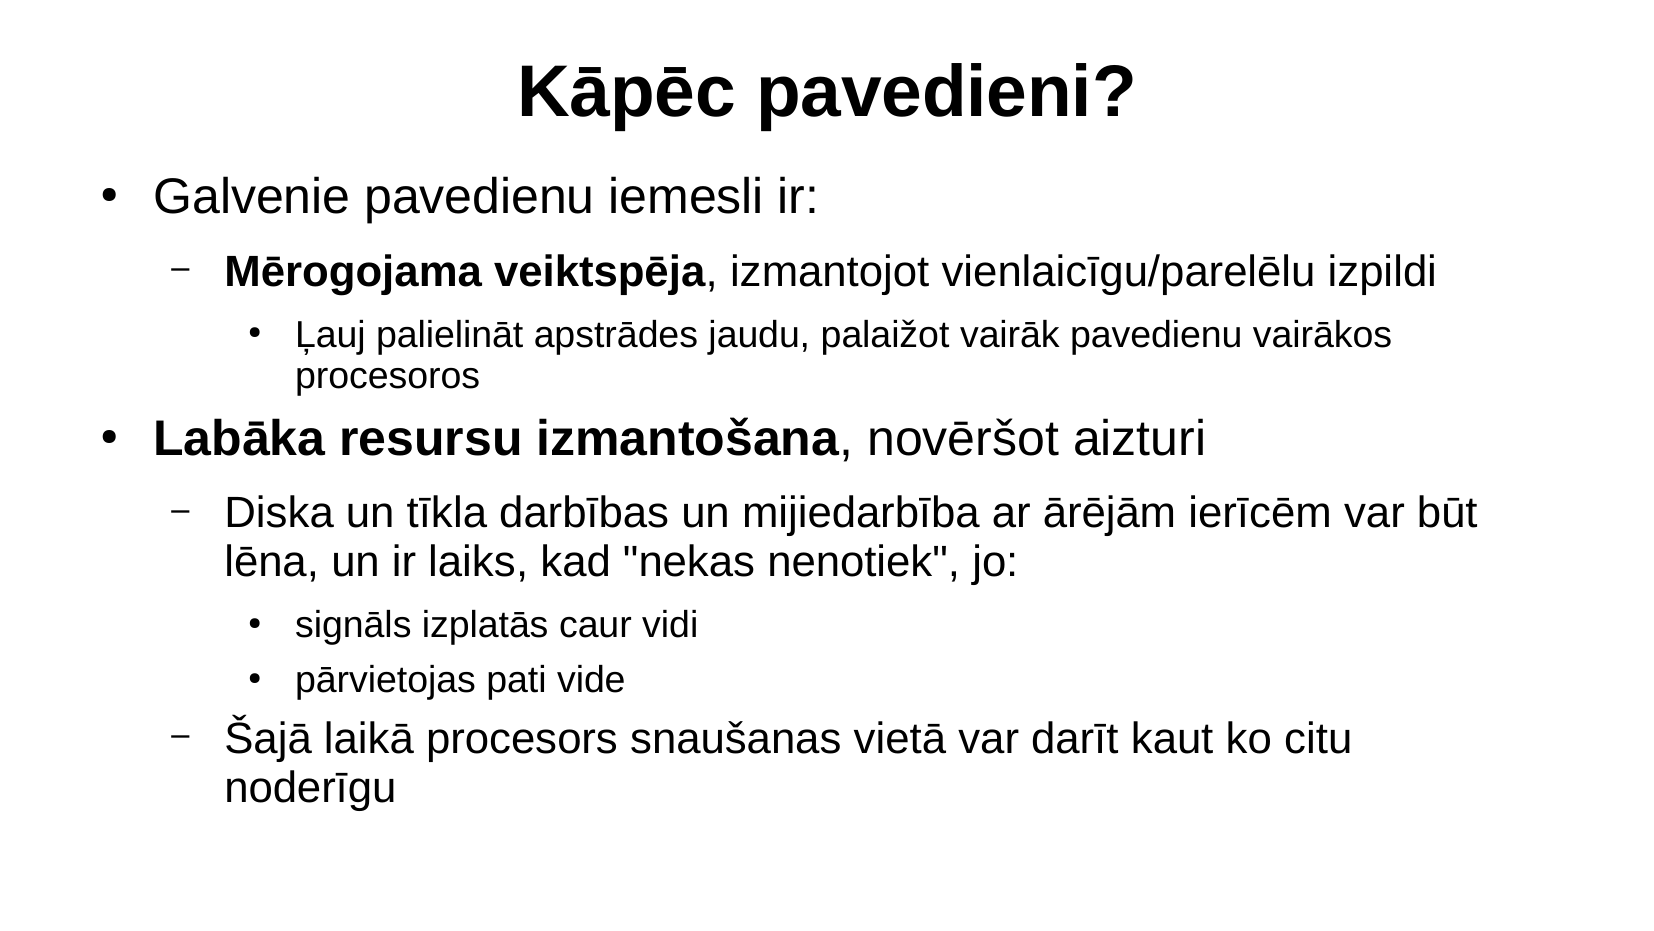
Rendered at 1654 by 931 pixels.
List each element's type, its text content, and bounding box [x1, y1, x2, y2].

list Galvenie pavedienu iemesli ir: Mērogojama veiktspēja, izmantojot vienlaicīgu/parelēlu izpildi Ļauj palielināt apstrādes jaudu, palaižot vairāk pavedienu vairākos procesoros Labāka resursu izmantošana, novēršot aizturi Diska un tīkla darbības un mijiedarbība ar ārējām ierīcēm var būt lēna, un ir laiks, kad "nekas nenotiek", jo: signāls izplatās caur vidi pārvietojas pati vide Šajā laikā procesors snaušanas vietā var darīt kaut ko citu noderīgu [82, 168, 1538, 889]
title Kāpēc pavedieni? [82, 37, 1571, 147]
